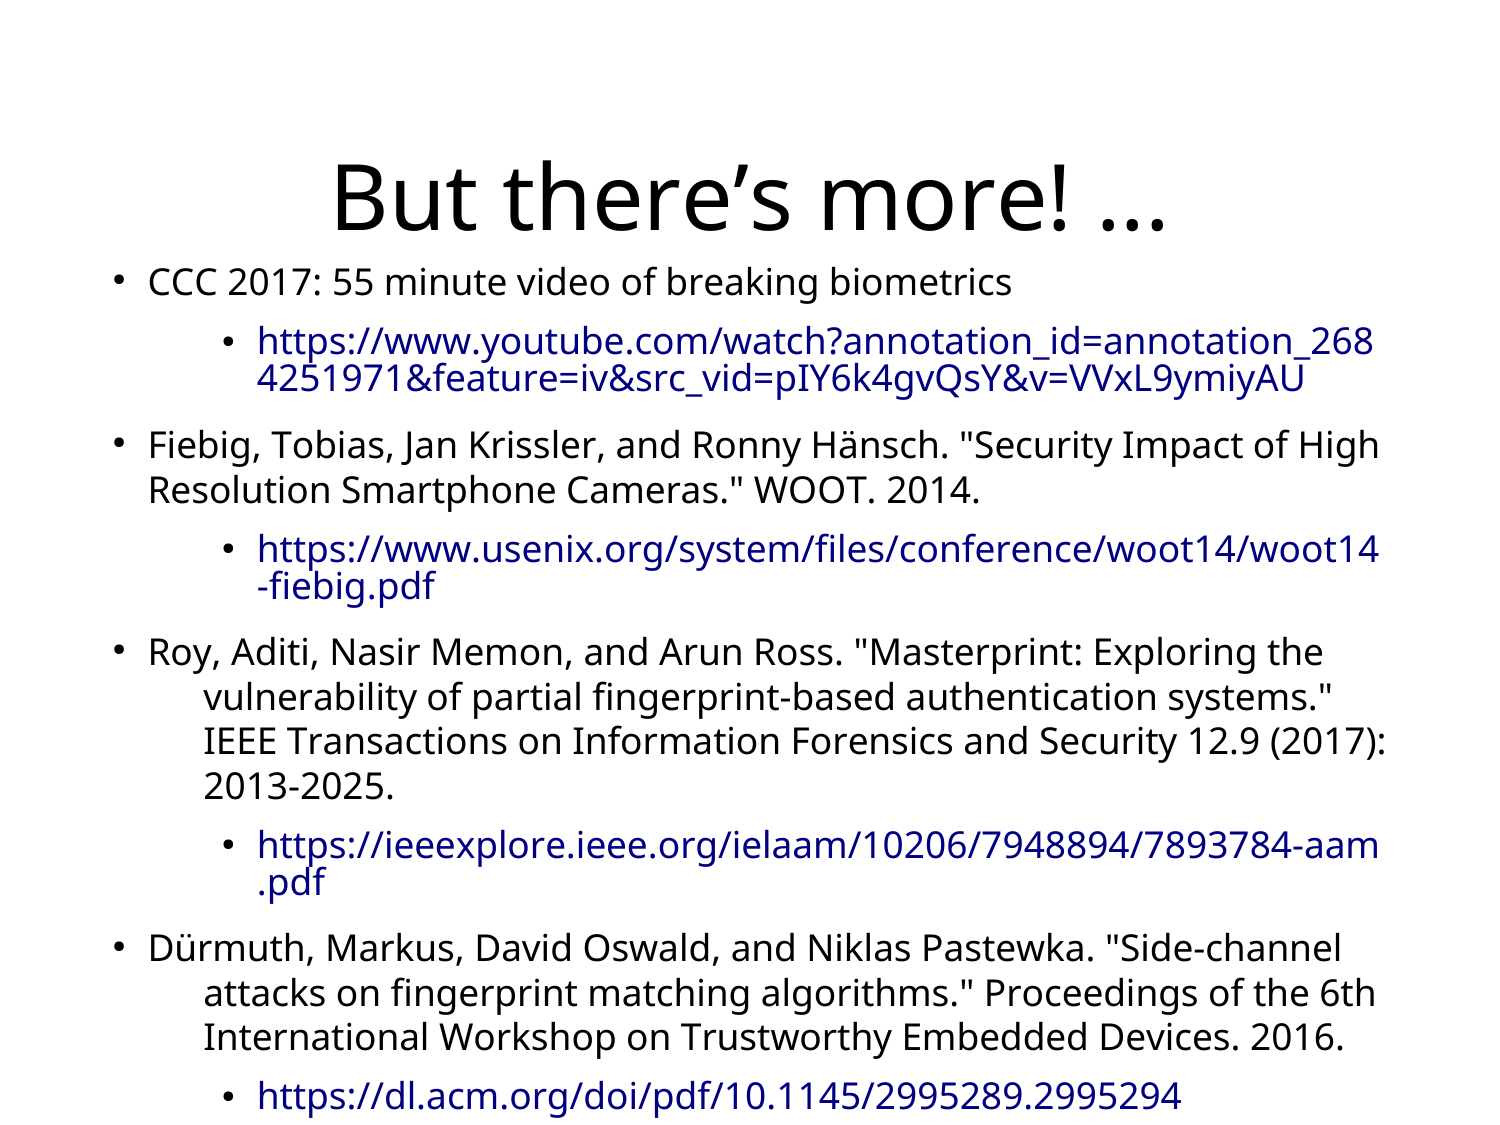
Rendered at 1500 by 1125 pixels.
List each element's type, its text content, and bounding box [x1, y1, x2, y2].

list CCC 2017: 55 minute video of breaking biometrics https://www.youtube.com/watch?annotation_id=annotation_2684251971&feature=iv&src_vid=pIY6k4gvQsY&v=VVxL9ymiyAU Fiebig, Tobias, Jan Krissler, and Ronny Hänsch. "Security Impact of High Resolution Smartphone Cameras." WOOT. 2014. https://www.usenix.org/system/files/conference/woot14/woot14-fiebig.pdf Roy, Aditi, Nasir Memon, and Arun Ross. "Masterprint: Exploring the vulnerability of partial fingerprint-based authentication systems." IEEE Transactions on Information Forensics and Security 12.9 (2017): 2013-2025. https://ieeexplore.ieee.org/ielaam/10206/7948894/7893784-aam.pdf Dürmuth, Markus, David Oswald, and Niklas Pastewka. "Side-channel attacks on fingerprint matching algorithms." Proceedings of the 6th International Workshop on Trustworthy Embedded Devices. 2016. https://dl.acm.org/doi/pdf/10.1145/2995289.2995294 [112, 257, 1388, 1063]
title But there’s more! ... [112, 99, 1388, 257]
